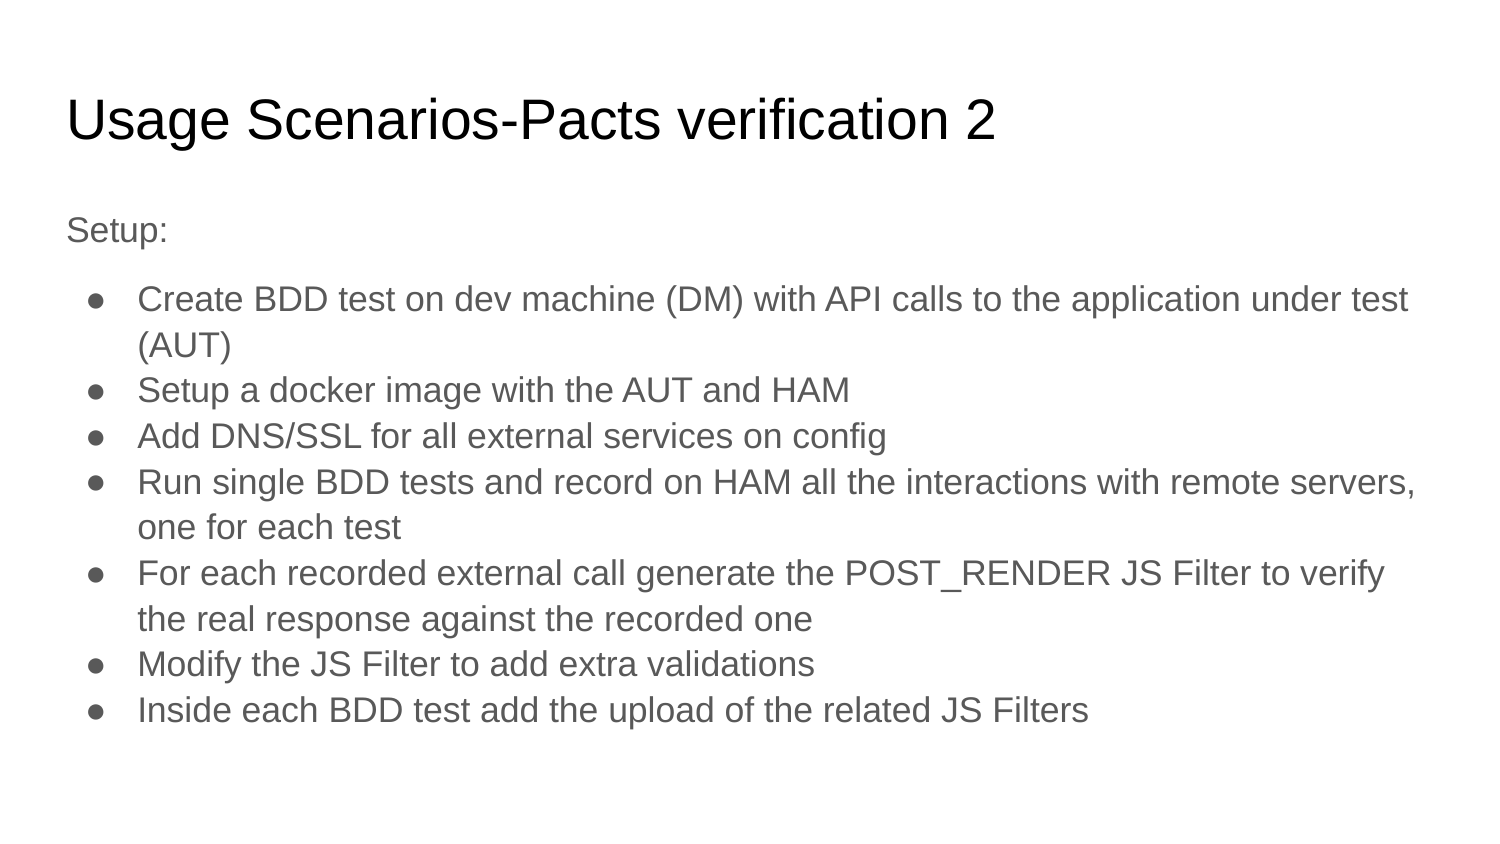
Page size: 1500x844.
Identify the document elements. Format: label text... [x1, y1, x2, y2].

list Setup: Create BDD test on dev machine (DM) with API calls to the application under test (AUT) Setup a docker image with the AUT and HAM Add DNS/SSL for all external services on config Run single BDD tests and record on HAM all the interactions with remote servers, one for each test For each recorded external call generate the POST_RENDER JS Filter to verify the real response against the recorded one Modify the JS Filter to add extra validations Inside each BDD test add the upload of the related JS Filters [51, 189, 1449, 750]
title Usage Scenarios-Pacts verification 2 [51, 72, 1449, 167]
